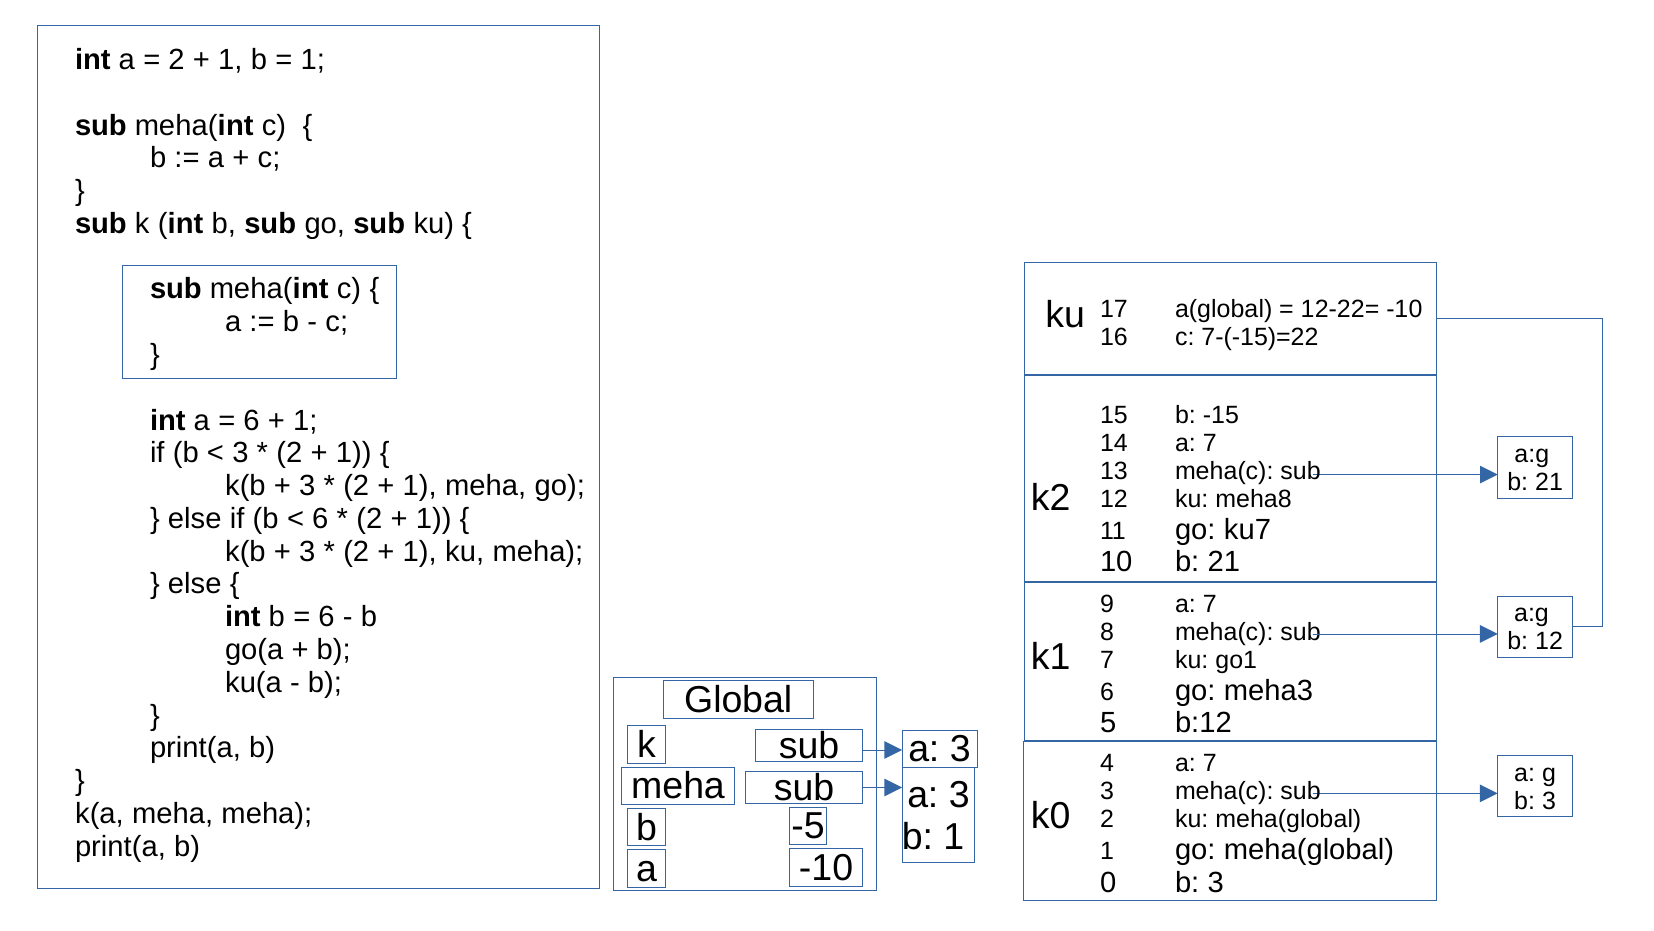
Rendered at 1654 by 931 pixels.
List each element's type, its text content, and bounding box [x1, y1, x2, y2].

text_box ku [1030, 286, 1100, 343]
text_box 17 a(global) = 12-22= -10 16 c: 7-(-15)=22 [1085, 287, 1463, 386]
text_box k0 [1015, 787, 1085, 845]
text_box a:g b: 21 [1497, 436, 1573, 499]
text_box sub [755, 729, 863, 762]
text_box a [627, 849, 666, 888]
text_box 4 a: 7 3 meha(c): sub 2 ku: meha(global) 1 go: meha(global) 0 b: 3 [1085, 741, 1437, 916]
text_box a: g b: 3 [1497, 755, 1573, 817]
text_box meha [621, 767, 735, 805]
text_box a: 3 [902, 730, 978, 768]
text_box 15 b: -15 14 a: 7 13 meha(c): sub 12 ku: meha8 11 go: ku7 10 b: 21 [1085, 393, 1409, 586]
subtitle int a = 2 + 1, b = 1; sub meha(int c) { b := a + c; } sub k (int b, sub go, sub ku) { sub meha(int c) { a := b - c; } int a = 6 + 1; if (b < 3 * (2 + 1)) { k(b + 3 * (2 + 1), meha, go); } else if (b < 6 * (2 + 1)) { k(b + 3 * (2 + 1), ku, meha); } else { int b = 6 - b go(a + b); ku(a - b); } print(a, b) } k(a, meha, meha); print(a, b) [75, 43, 638, 863]
text_box k2 [1016, 468, 1085, 526]
text_box a:g b: 12 [1497, 596, 1573, 658]
text_box -5 [789, 807, 827, 845]
text_box k1 [1016, 628, 1086, 685]
text_box -10 [789, 848, 863, 887]
text_box b [627, 808, 666, 846]
text_box 9 a: 7 8 meha(c): sub 7 ku: go1 6 go: meha3 5 b:12 [1085, 586, 1409, 741]
text_box sub [745, 771, 863, 804]
text_box a: 3 b: 1 [902, 767, 975, 863]
text_box Global [663, 680, 814, 719]
text_box k [627, 725, 666, 764]
